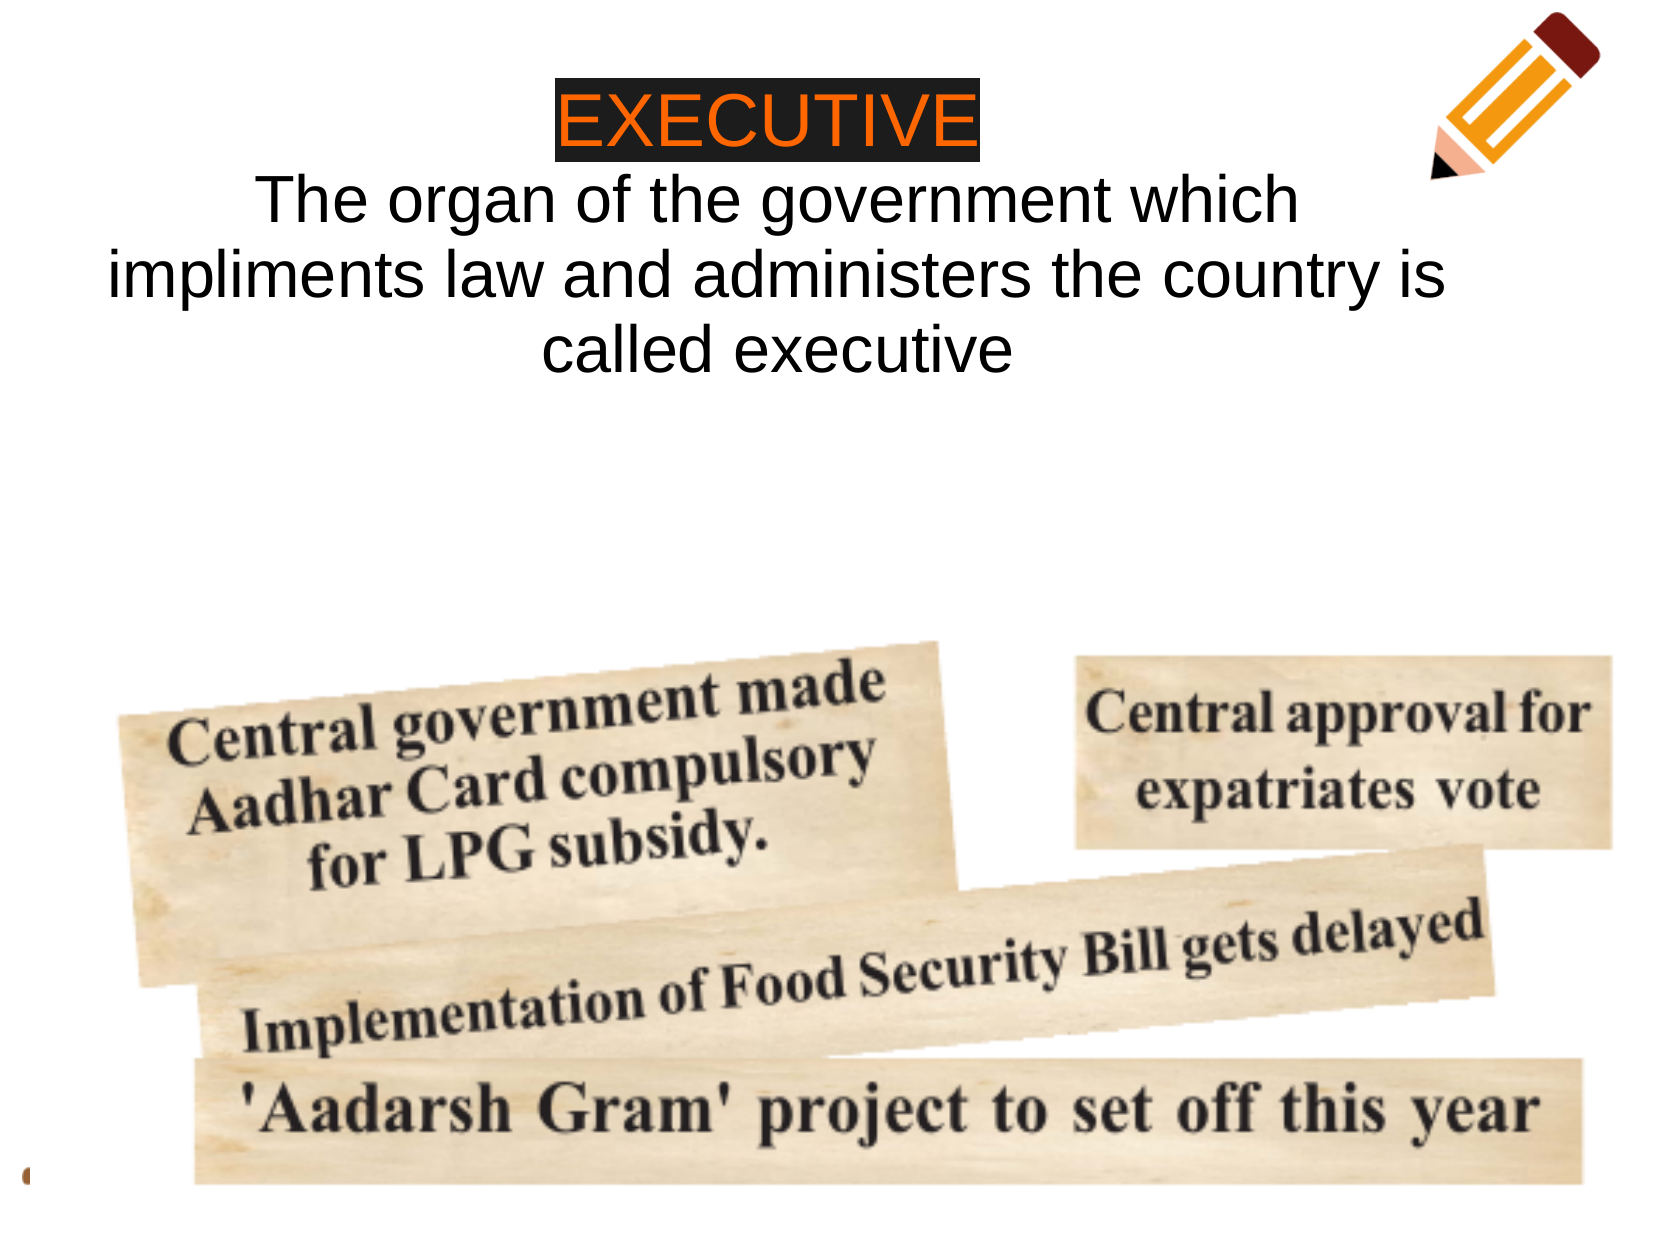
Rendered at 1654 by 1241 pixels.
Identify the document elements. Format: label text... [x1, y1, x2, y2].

title EXECUTIVE The organ of the government which impliments law and administers the country is called executive [105, 60, 1452, 406]
picture [22, 445, 1636, 1216]
picture [1430, 12, 1601, 181]
